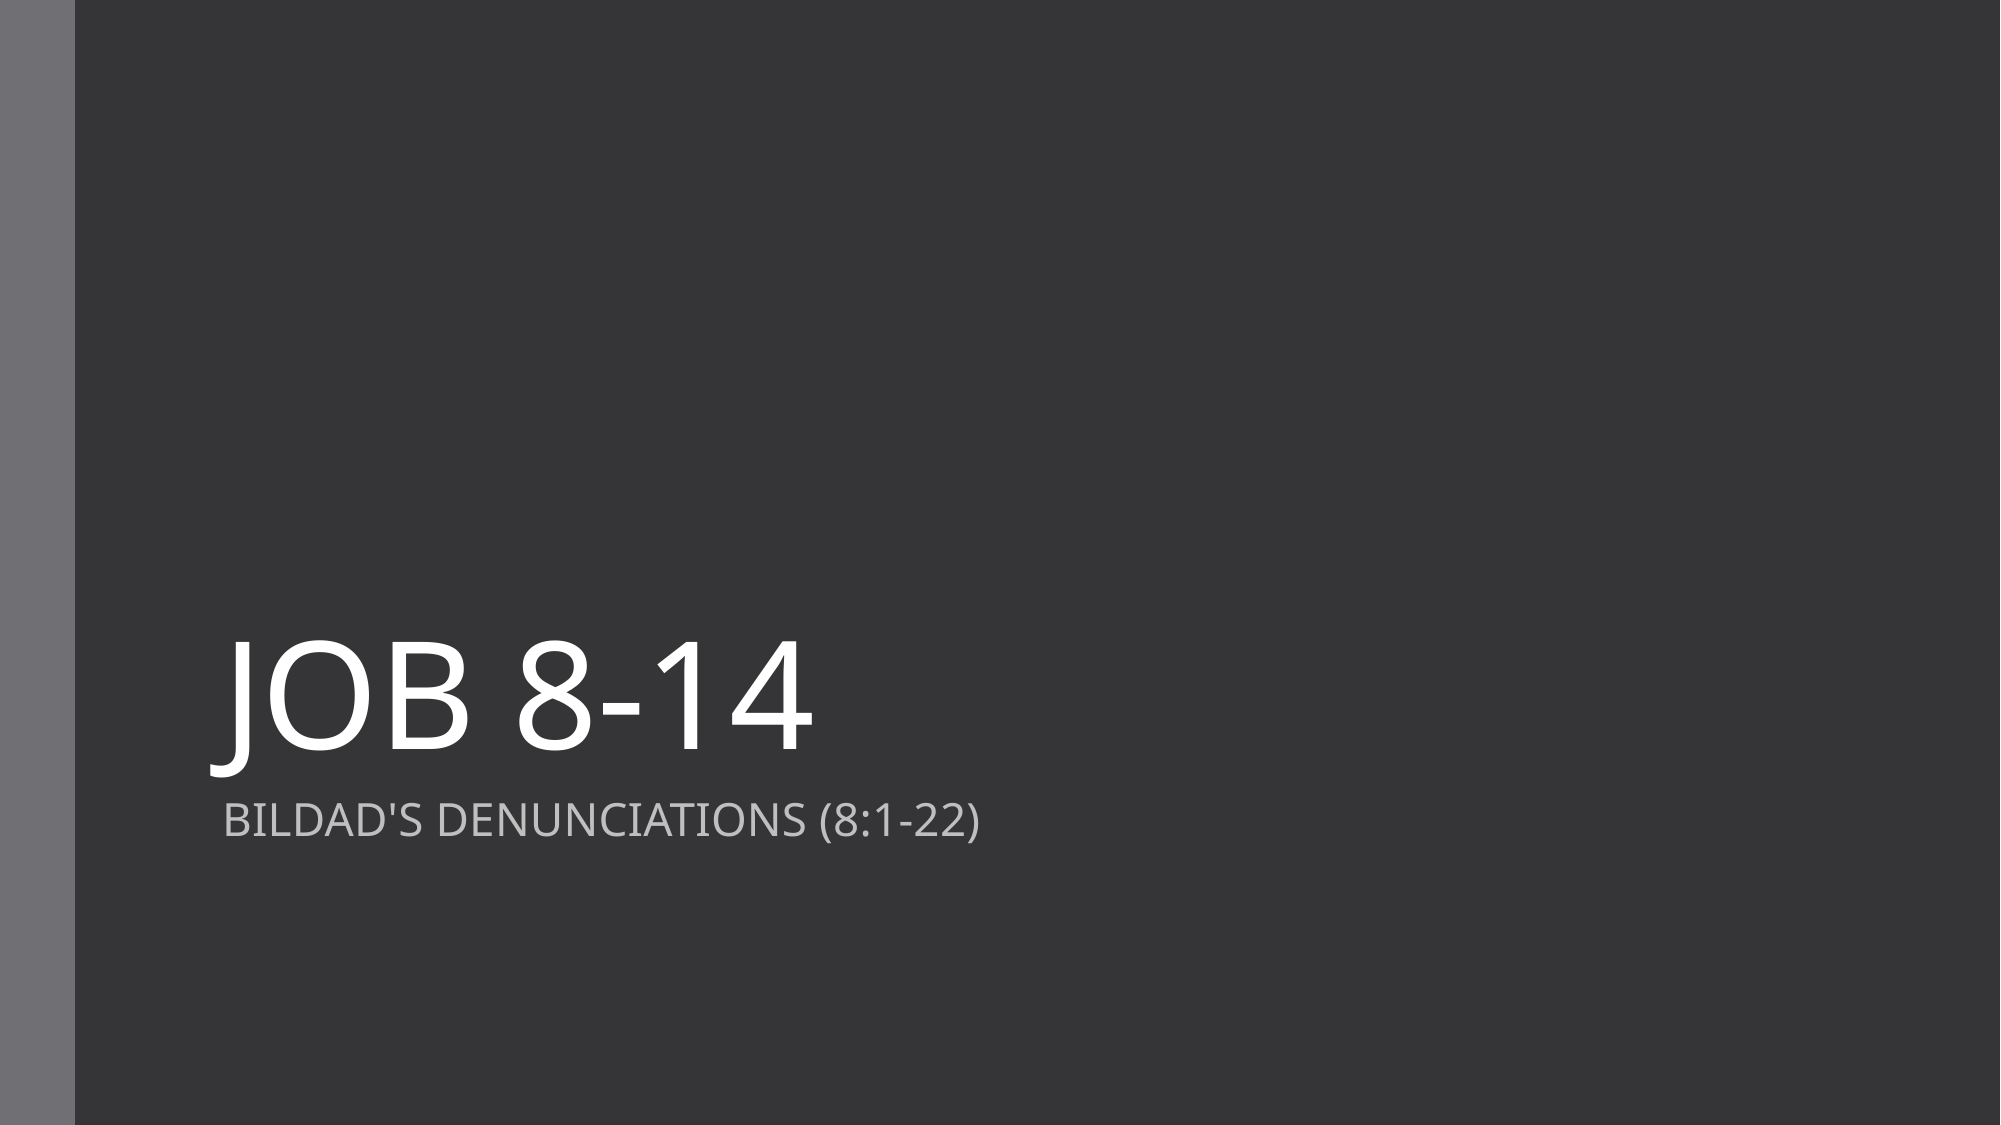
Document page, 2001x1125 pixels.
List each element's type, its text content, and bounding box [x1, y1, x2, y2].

subtitle BILDAD'S DENUNCIATIONS (8:1-22) [206, 787, 1752, 1066]
title JOB 8-14 [206, 124, 1752, 787]
